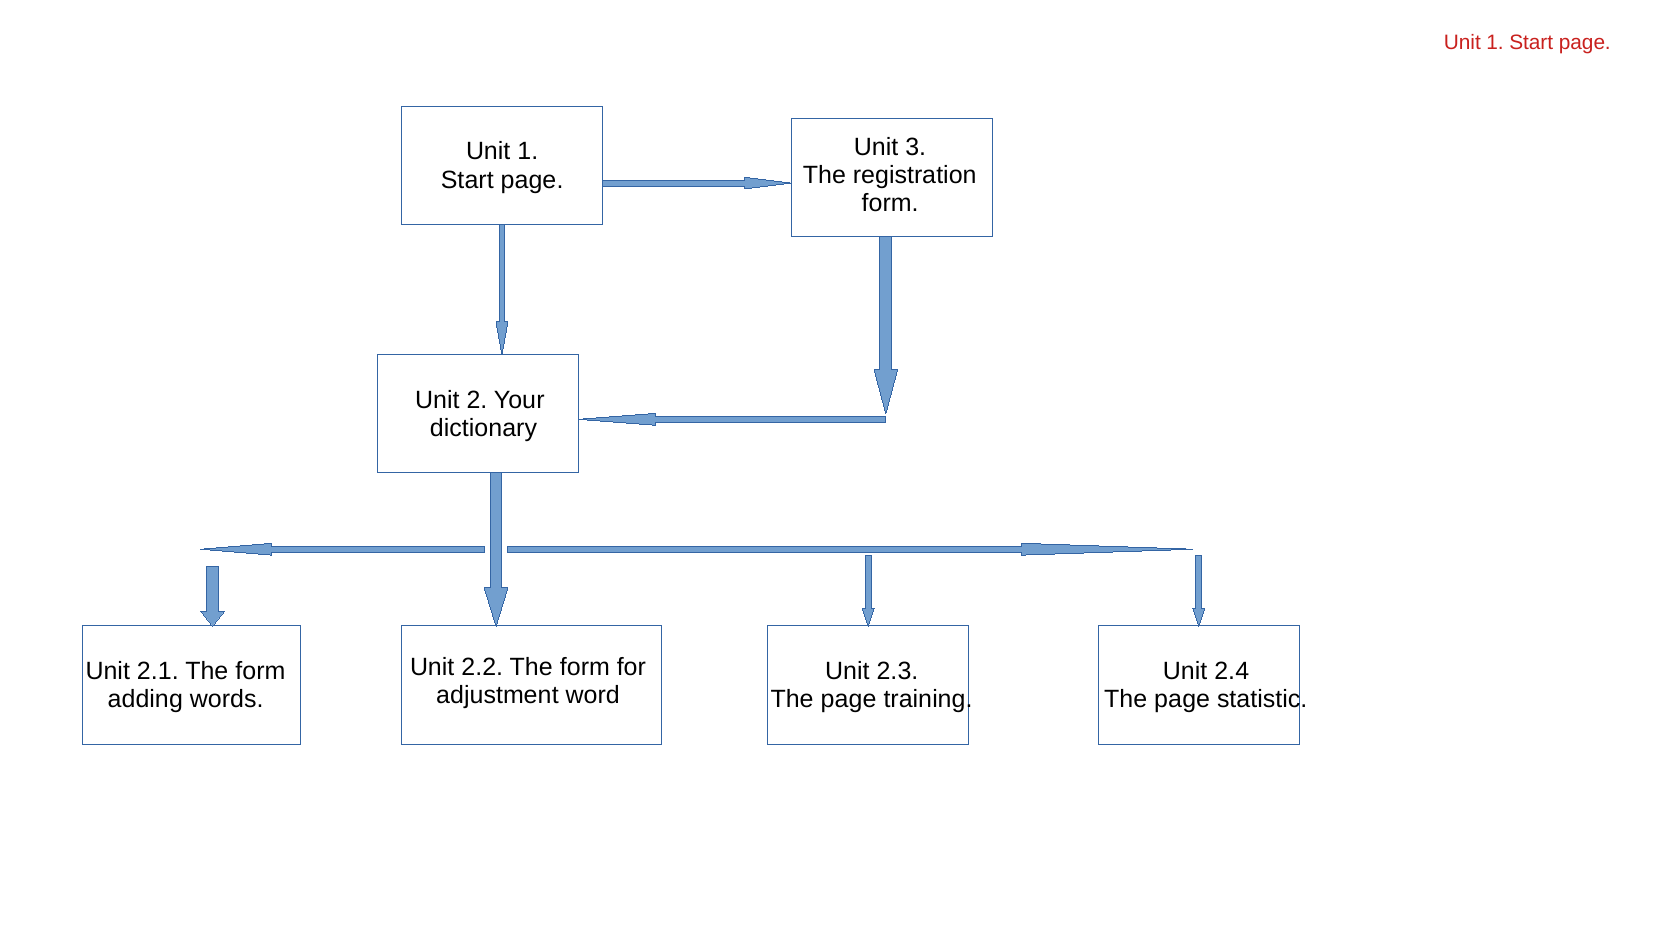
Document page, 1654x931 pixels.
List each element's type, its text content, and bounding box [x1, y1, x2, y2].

text_box [1098, 721, 1300, 745]
text_box Unit 2.4 The page statistic. [1089, 649, 1323, 721]
text_box Unit 3. The registration form. [788, 125, 993, 225]
text_box Unit 1. Start page. [426, 129, 579, 201]
text_box Unit 2.2. The form for adjustment word [395, 645, 662, 745]
text_box [767, 555, 969, 649]
text_box [767, 721, 969, 745]
text_box Unit 2. Your dictionary [400, 377, 567, 449]
text_box [1098, 555, 1300, 649]
text_box Unit 2.1. The form adding words. [70, 649, 301, 721]
text_box [791, 225, 993, 414]
text_box [82, 721, 301, 745]
text_box [791, 118, 993, 125]
text_box [377, 106, 886, 645]
text_box Unit 2.3. The page training. [755, 649, 989, 721]
text_box [82, 566, 301, 649]
text_box Unit 1. Start page. [1429, 23, 1626, 62]
text_box [200, 543, 485, 556]
text_box [507, 543, 1193, 556]
